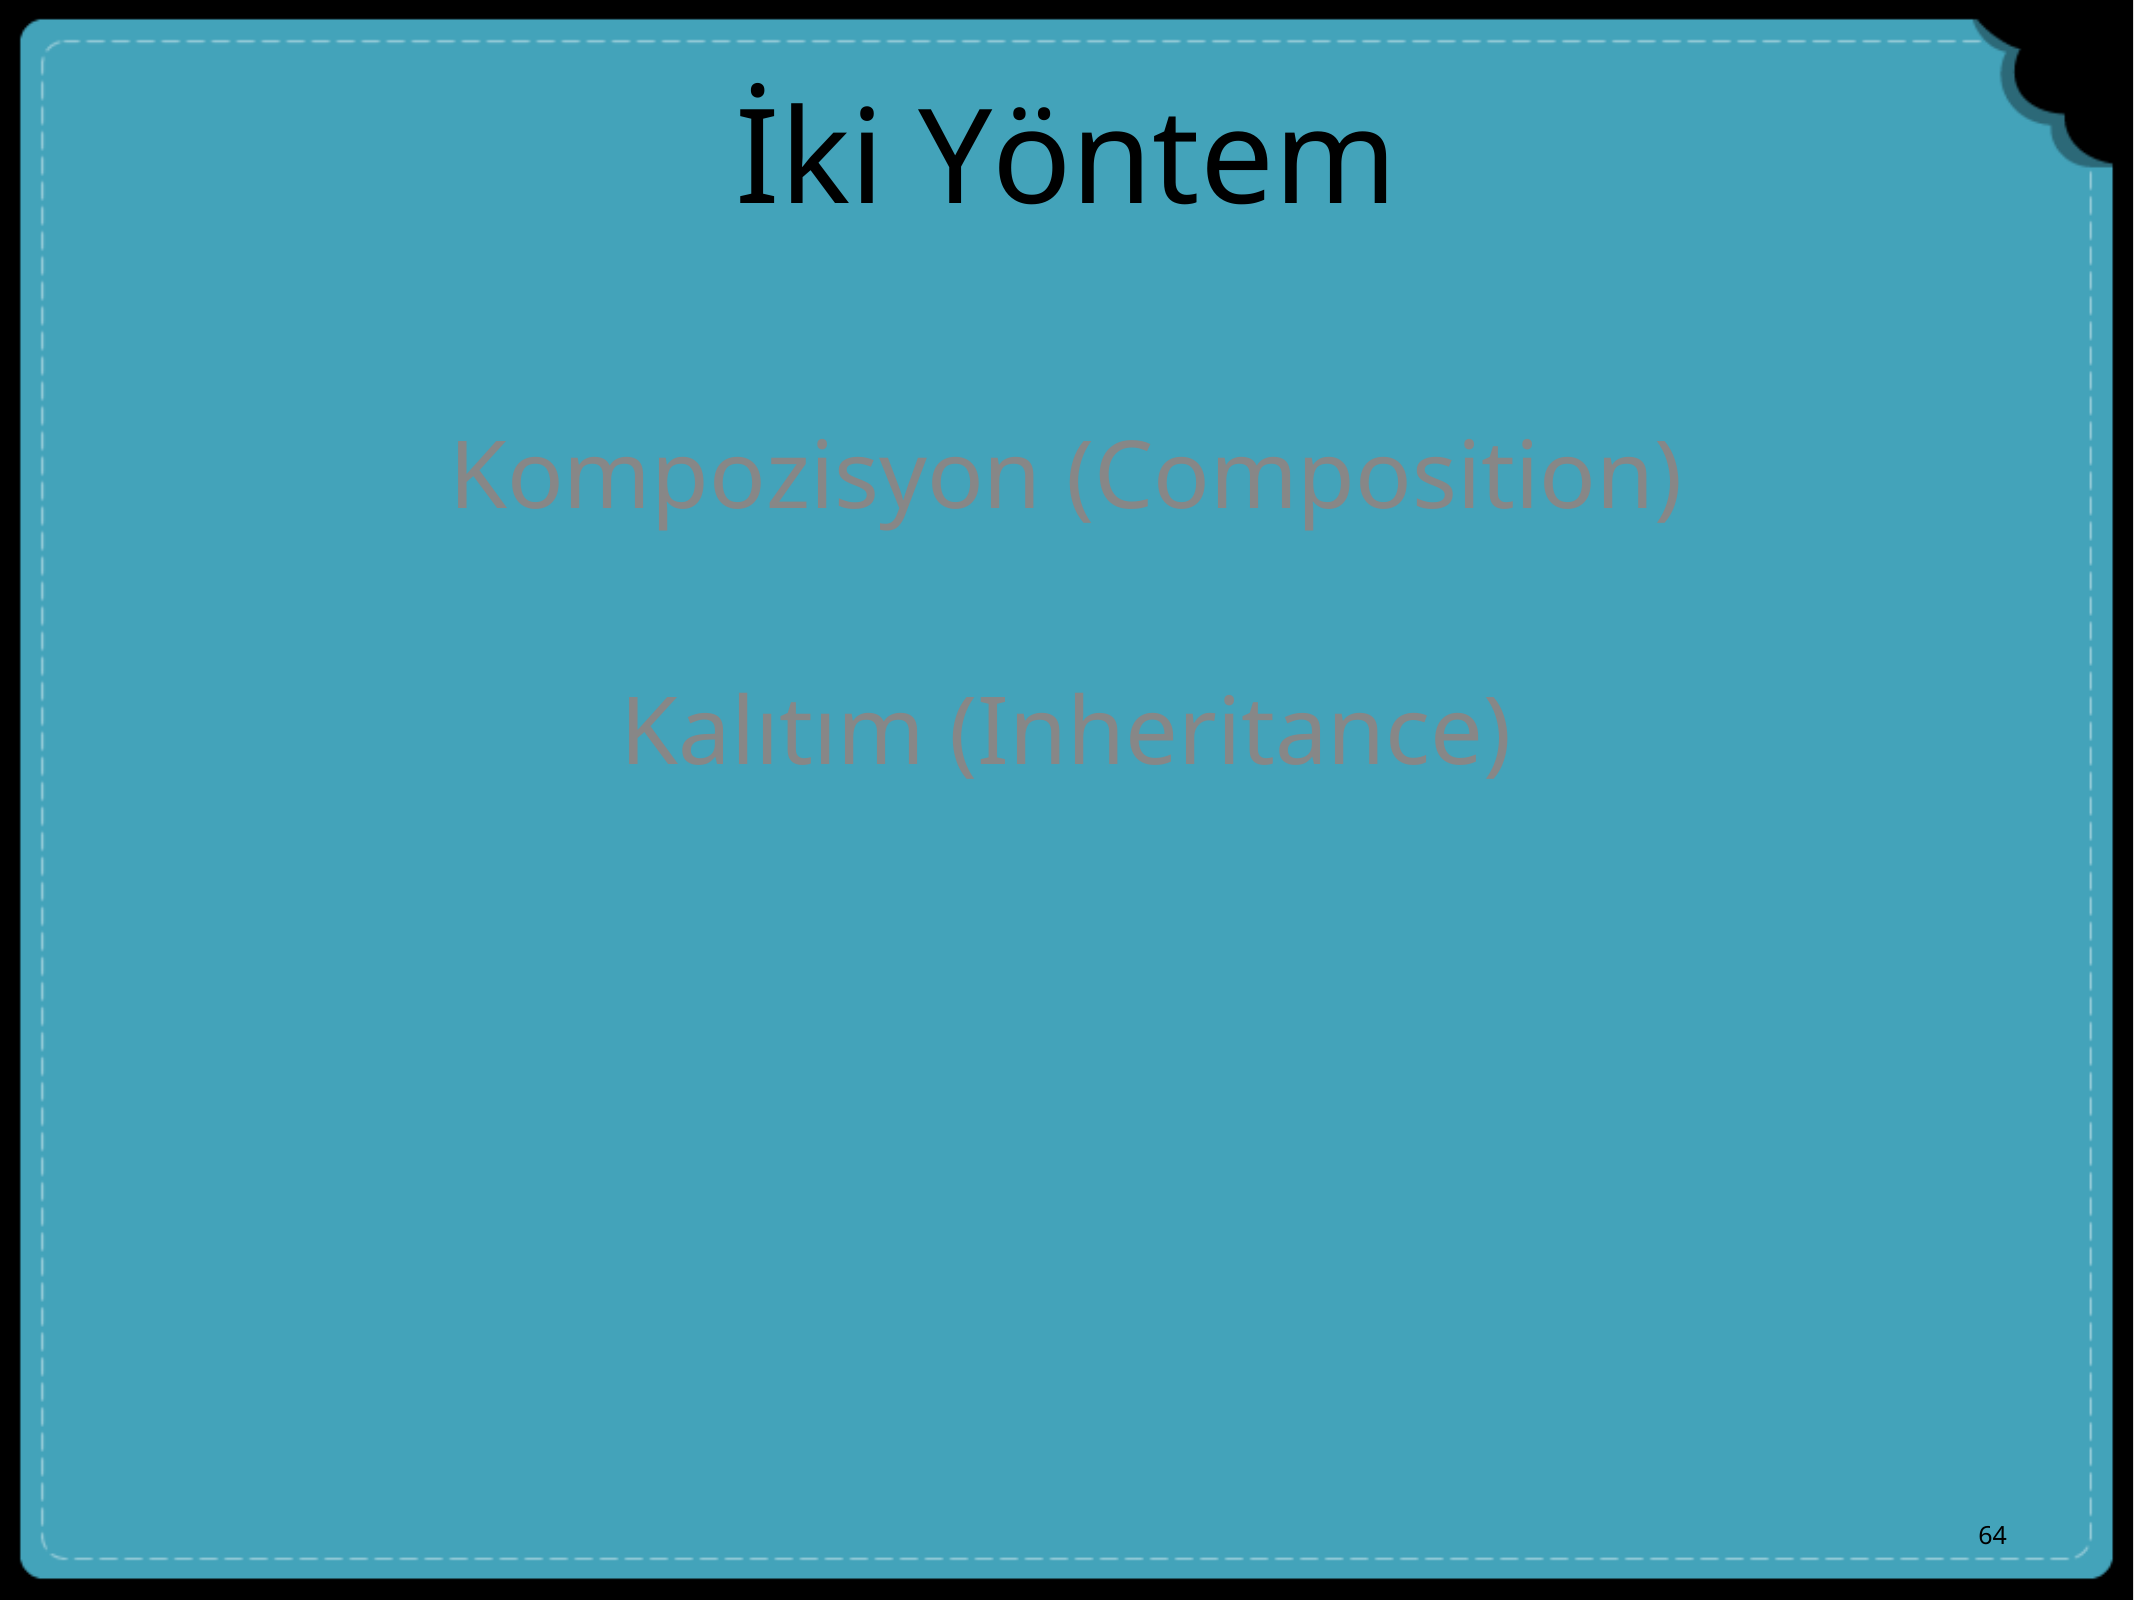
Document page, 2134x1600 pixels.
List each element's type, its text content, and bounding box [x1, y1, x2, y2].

list Kompozisyon (Composition) Kalıtım (Inheritance) [106, 279, 2027, 1431]
title İki Yöntem [106, 64, 2027, 279]
picture [0, 0, 2134, 1600]
